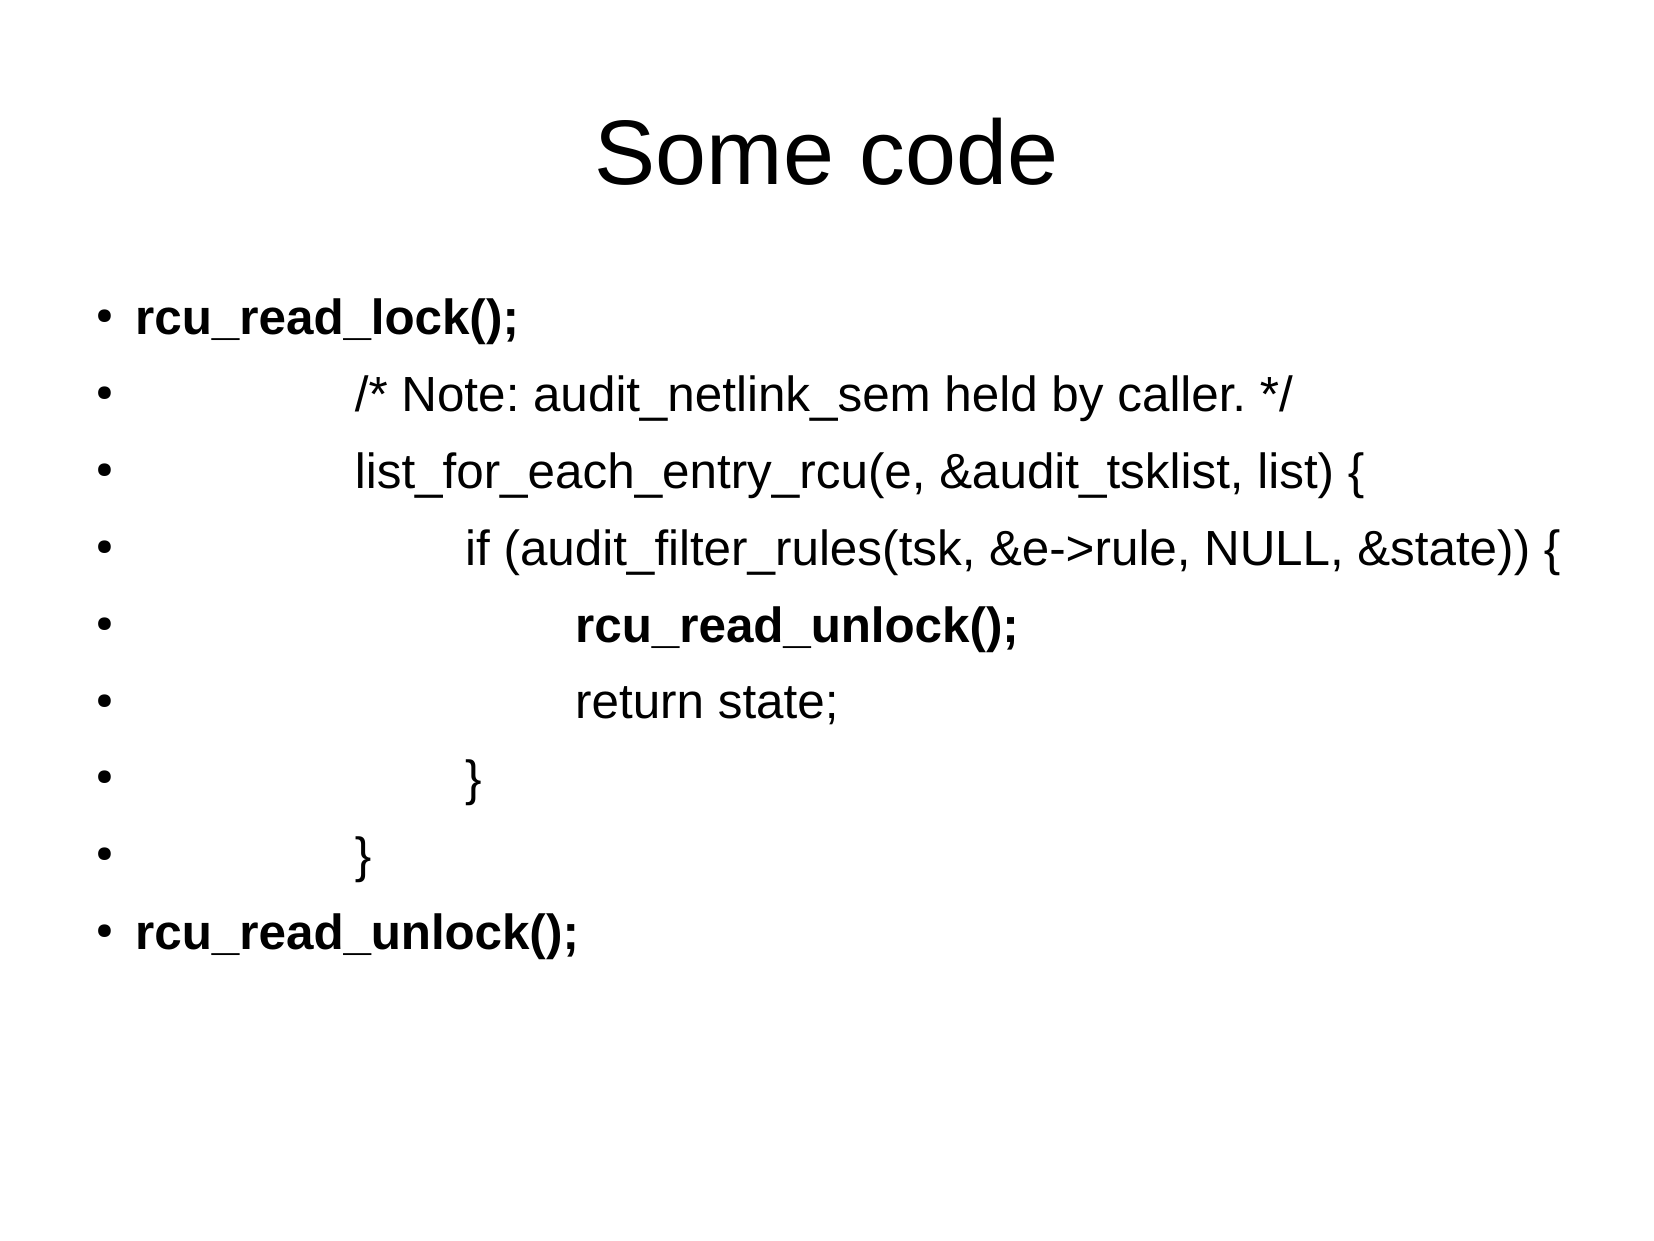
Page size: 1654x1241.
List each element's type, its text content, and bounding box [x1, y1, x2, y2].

list rcu_read_lock(); /* Note: audit_netlink_sem held by caller. */ list_for_each_entry_rcu(e, &audit_tsklist, list) { if (audit_filter_rules(tsk, &e->rule, NULL, &state)) { rcu_read_unlock(); return state; } } rcu_read_unlock(); [82, 290, 1571, 1010]
title Some code [82, 49, 1571, 257]
